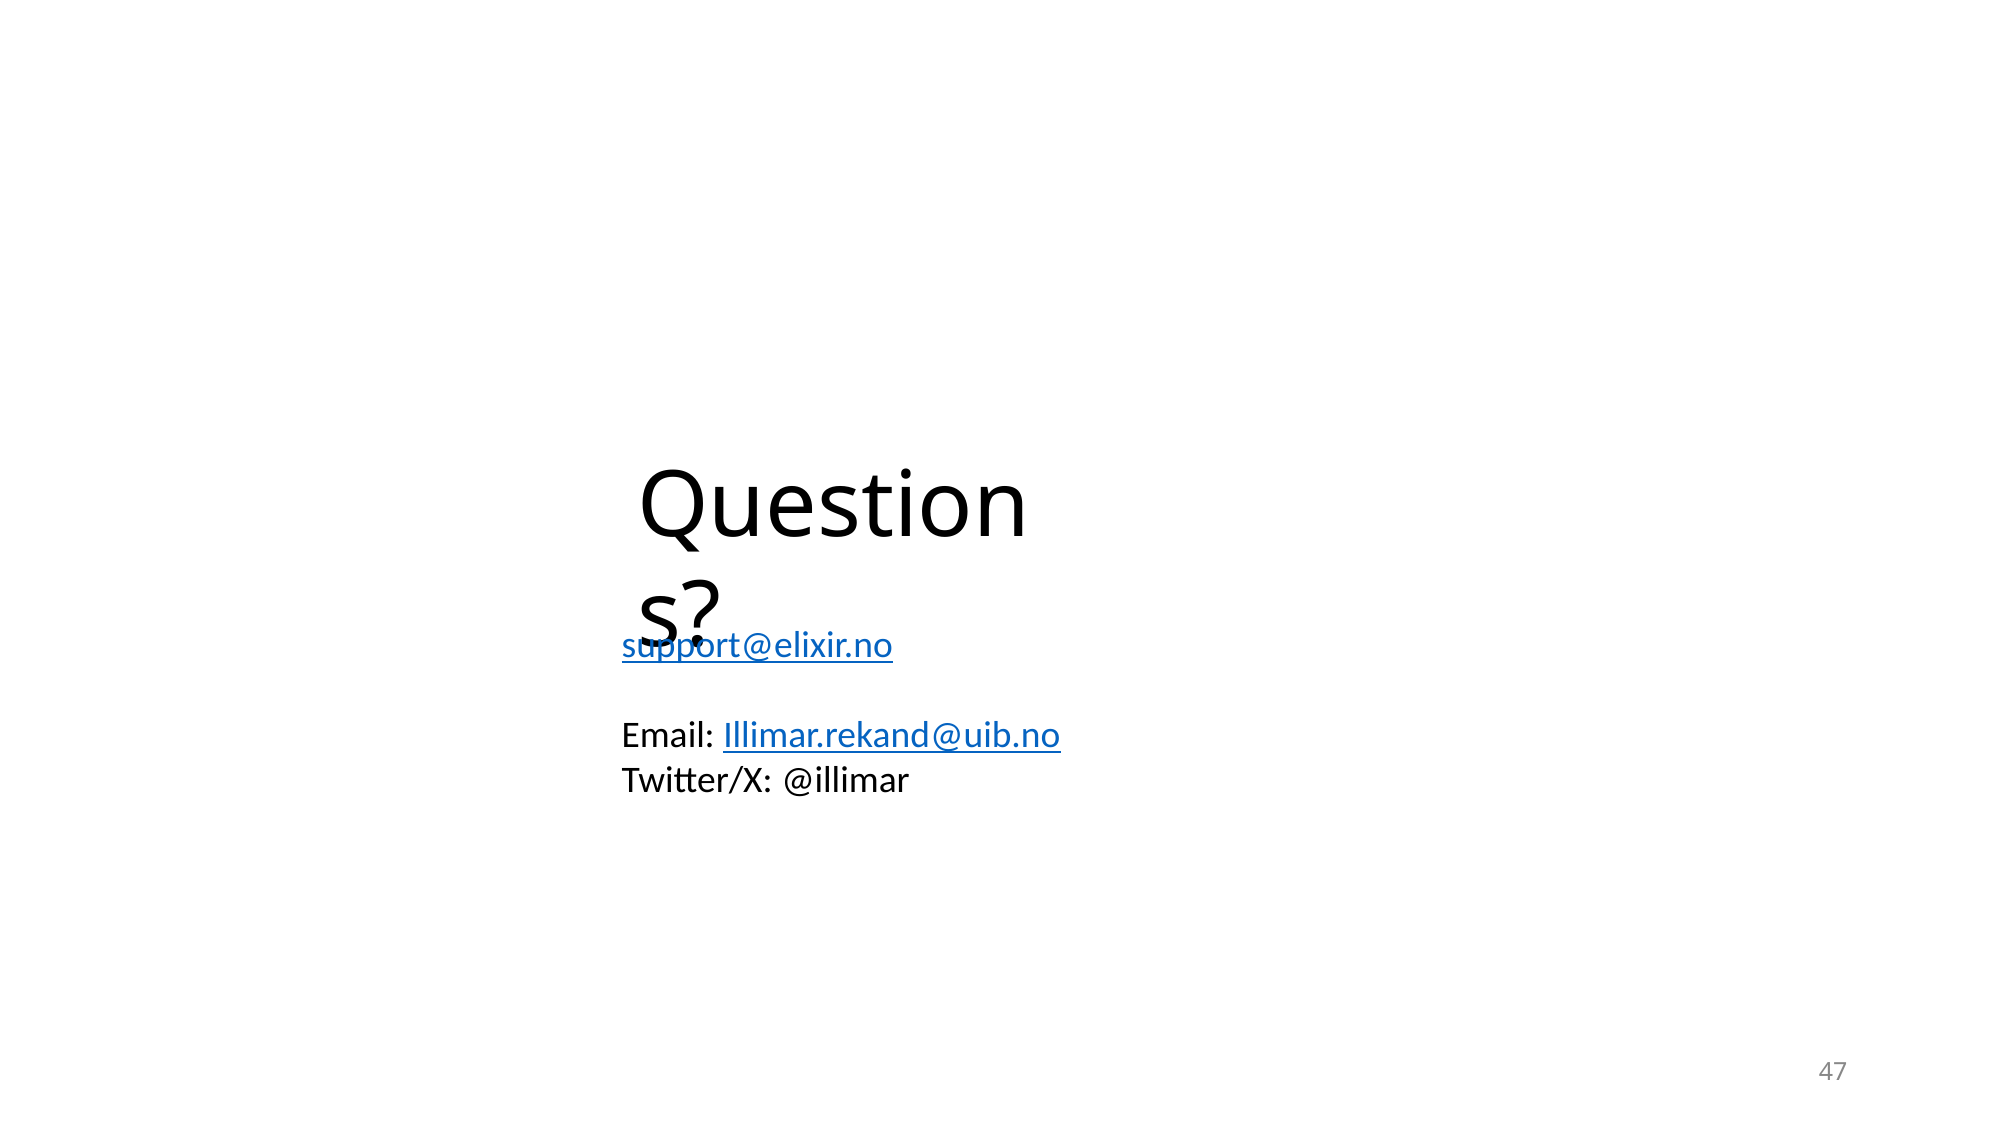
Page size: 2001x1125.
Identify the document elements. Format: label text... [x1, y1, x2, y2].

text_box support@elixir.no Email: Illimar.rekand@uib.no Twitter/X: @illimar [606, 612, 1081, 808]
slide_number 1 [1412, 1042, 1863, 1103]
text_box Questions? [622, 437, 1081, 612]
